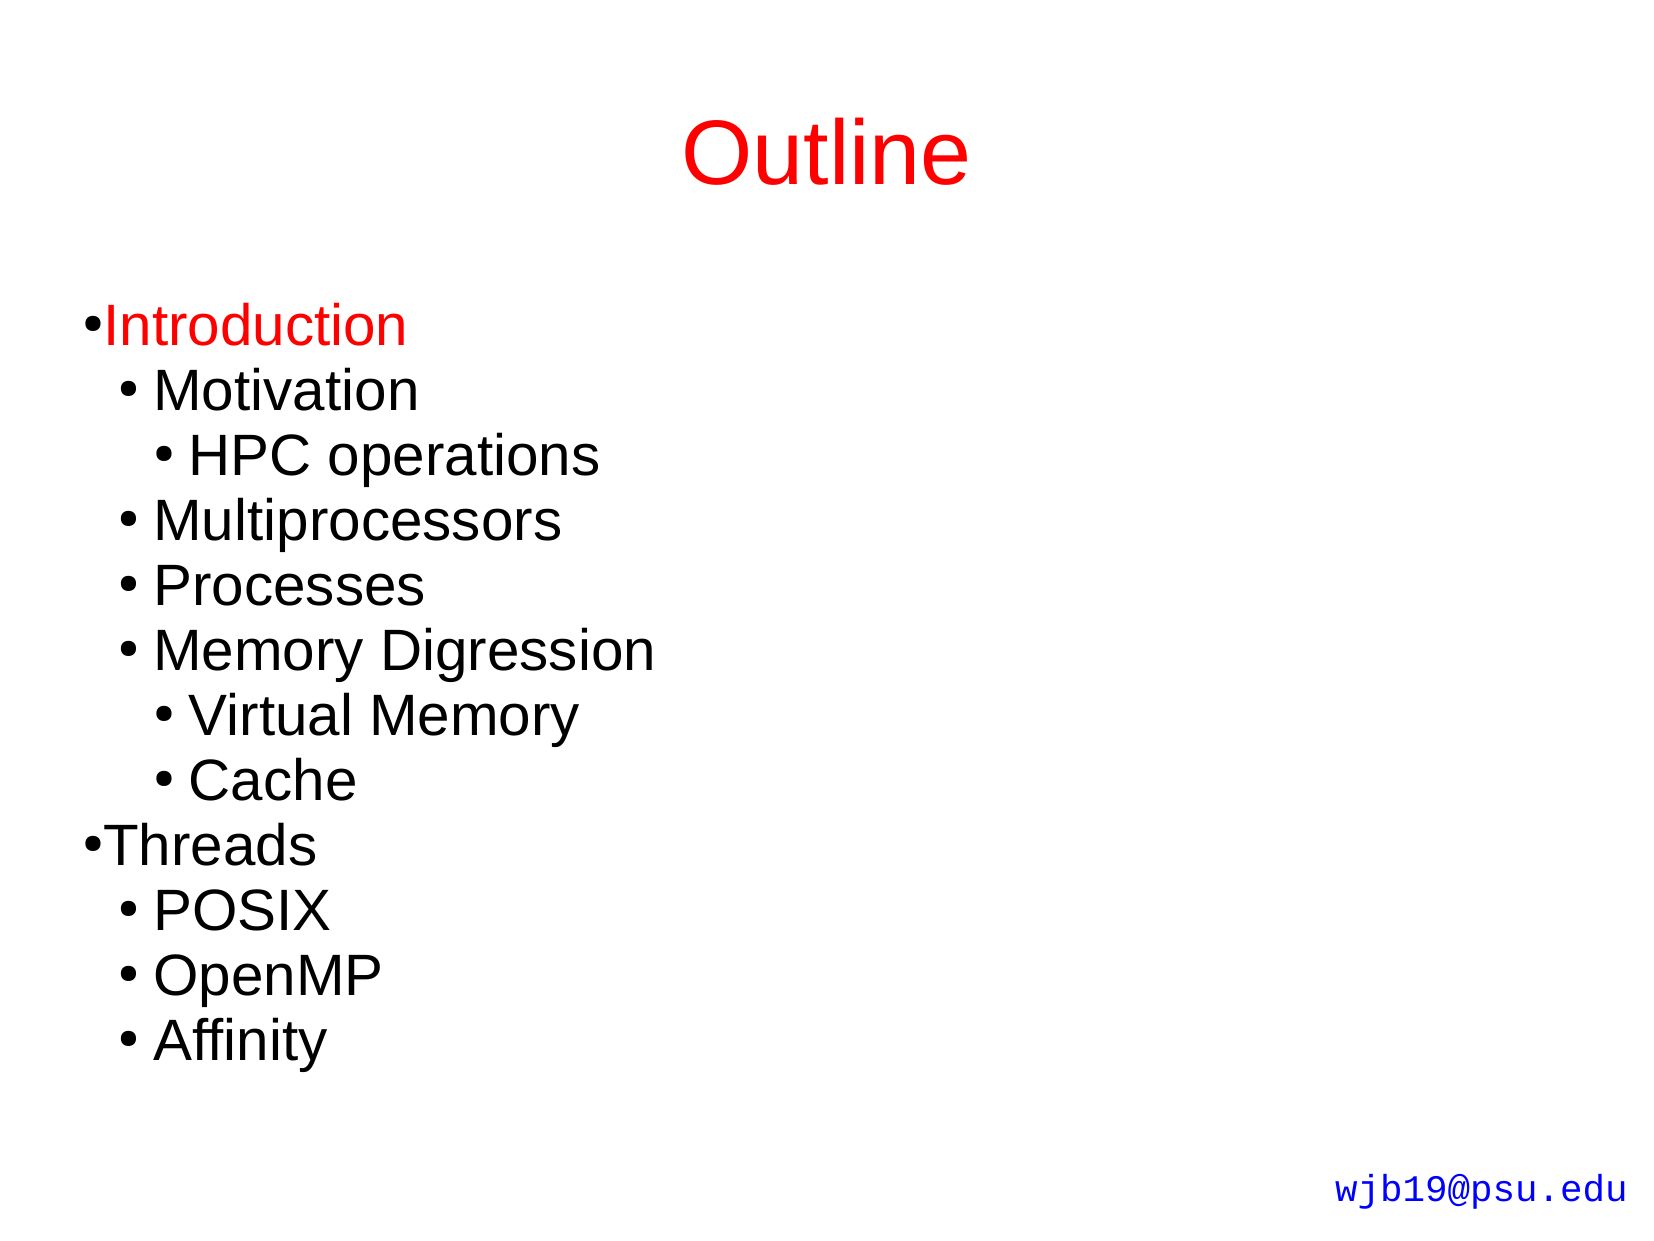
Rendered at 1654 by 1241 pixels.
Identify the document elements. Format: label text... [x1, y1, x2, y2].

text_box wjb19@psu.edu [1320, 1162, 1643, 1220]
subtitle Introduction Motivation HPC operations Multiprocessors Processes Memory Digression Virtual Memory Cache Threads POSIX OpenMP Affinity [82, 292, 1571, 1213]
title Outline [82, 49, 1571, 257]
